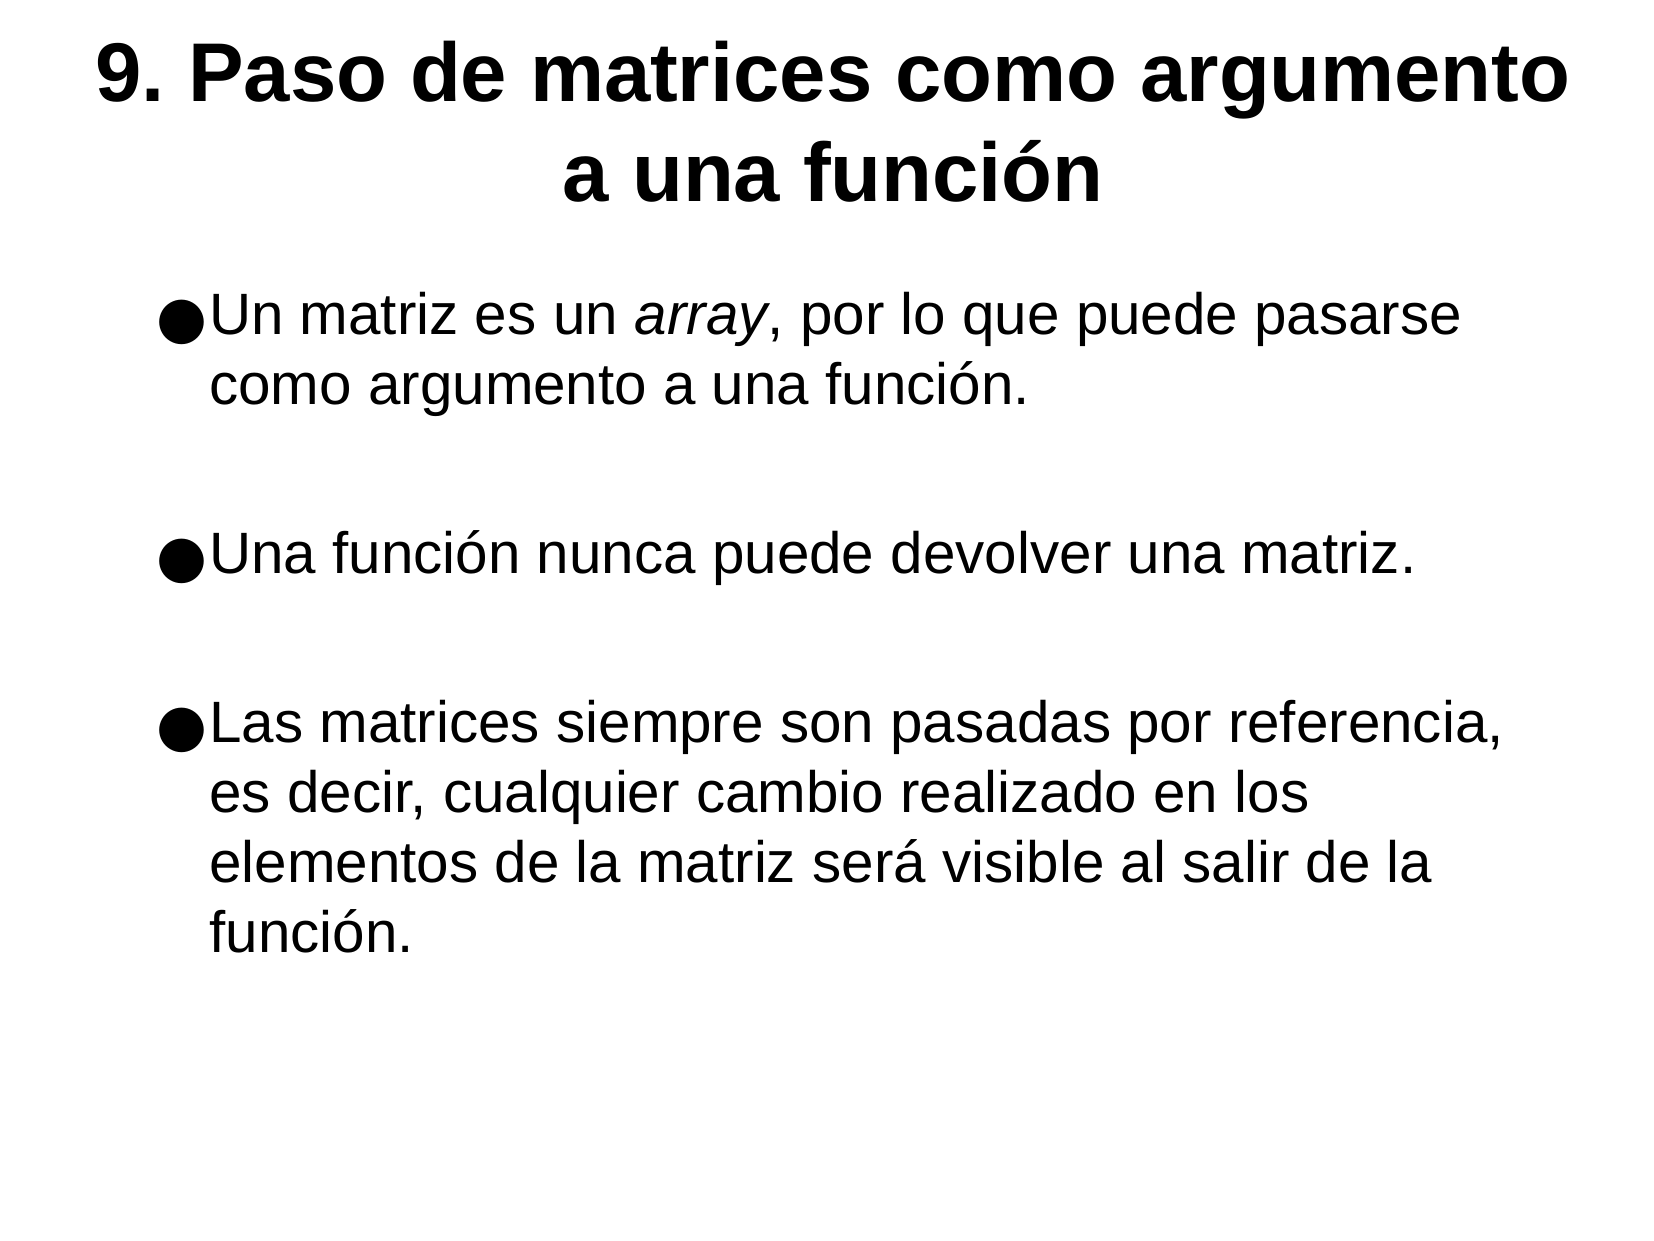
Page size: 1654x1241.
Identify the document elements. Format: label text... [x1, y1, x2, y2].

text_box 9. Paso de matrices como argumento a una función [58, 0, 1608, 237]
text_box Un matriz es un array, por lo que puede pasarse como argumento a una función. Una función nunca puede devolver una matriz. Las matrices siempre son pasadas por referencia, es decir, cualquier cambio realizado en los elementos de la matriz será visible al salir de la función. [123, 268, 1582, 1155]
